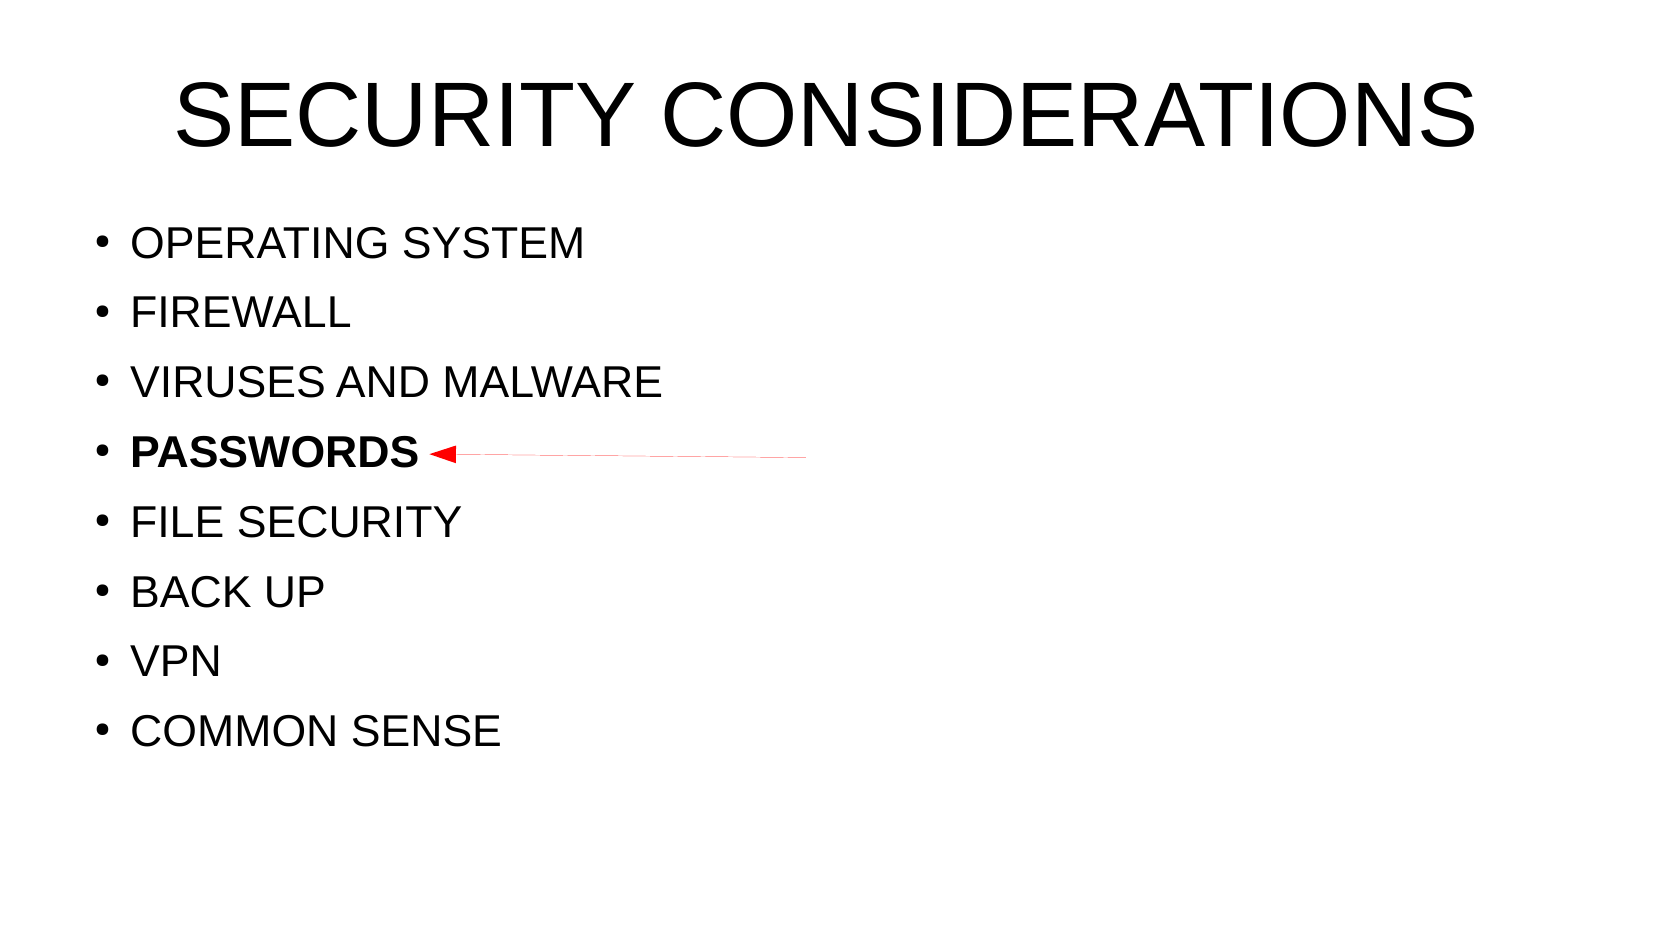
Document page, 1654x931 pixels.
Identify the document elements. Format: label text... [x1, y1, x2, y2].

title SECURITY CONSIDERATIONS [82, 37, 1571, 193]
list OPERATING SYSTEM FIREWALL VIRUSES AND MALWARE PASSWORDS FILE SECURITY BACK UP VPN COMMON SENSE [82, 217, 1571, 758]
